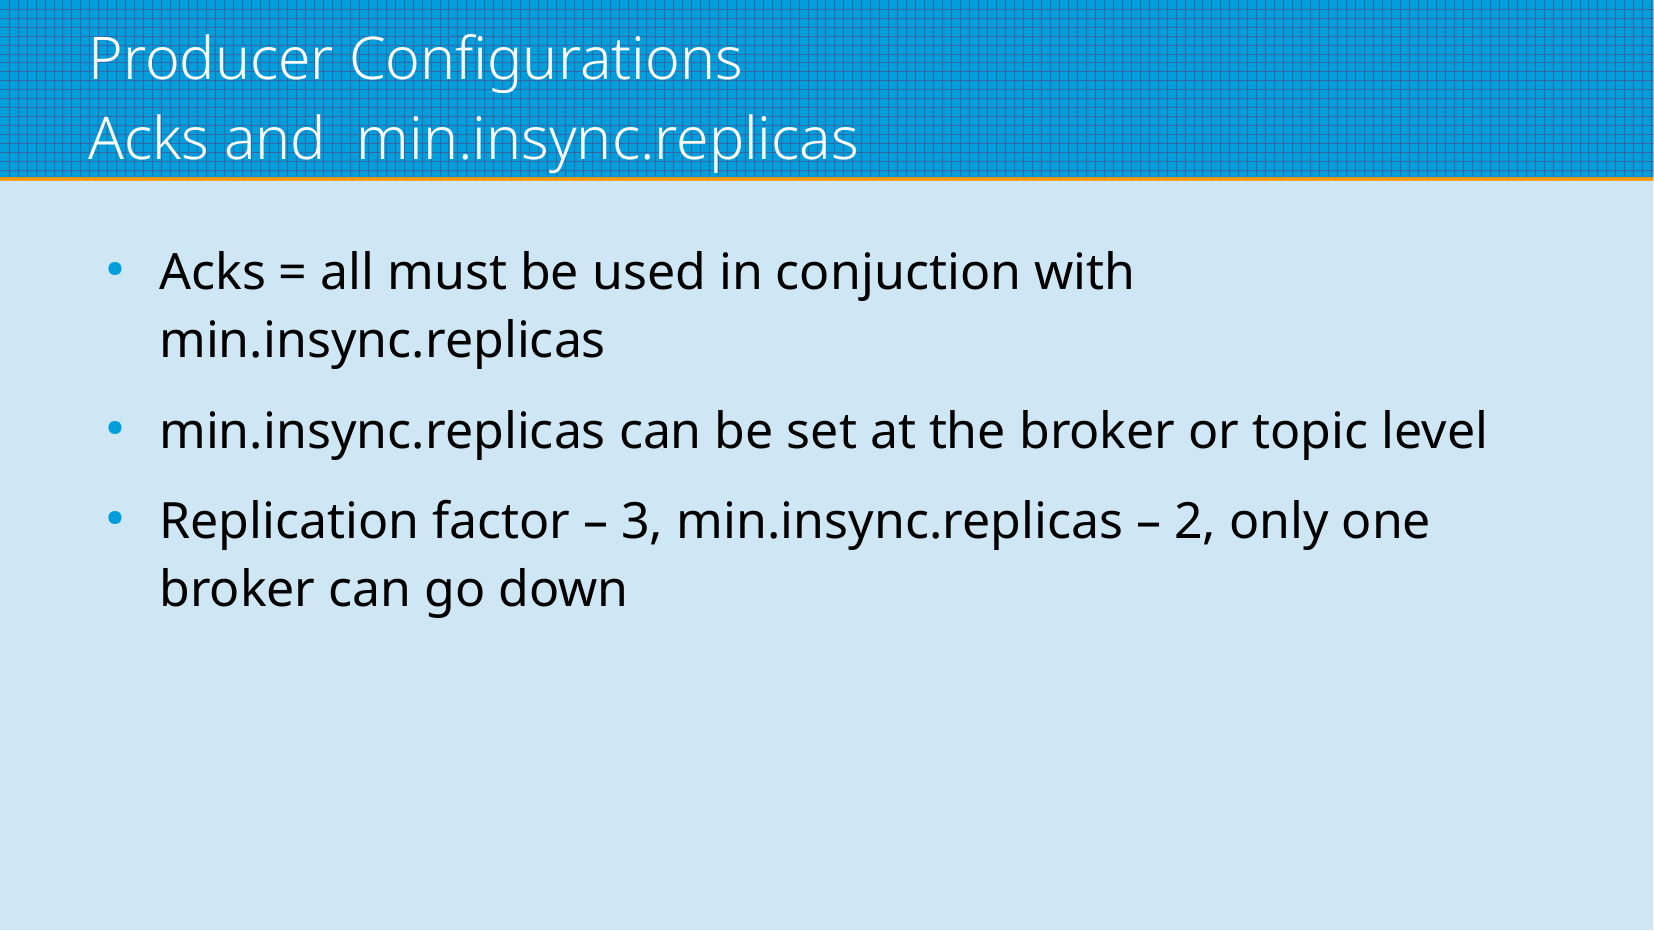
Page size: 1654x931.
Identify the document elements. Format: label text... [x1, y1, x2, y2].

title Producer Configurations Acks and min.insync.replicas [88, 14, 1565, 178]
list Acks = all must be used in conjuction with min.insync.replicas min.insync.replicas can be set at the broker or topic level Replication factor – 3, min.insync.replicas – 2, only one broker can go down [88, 236, 1565, 813]
